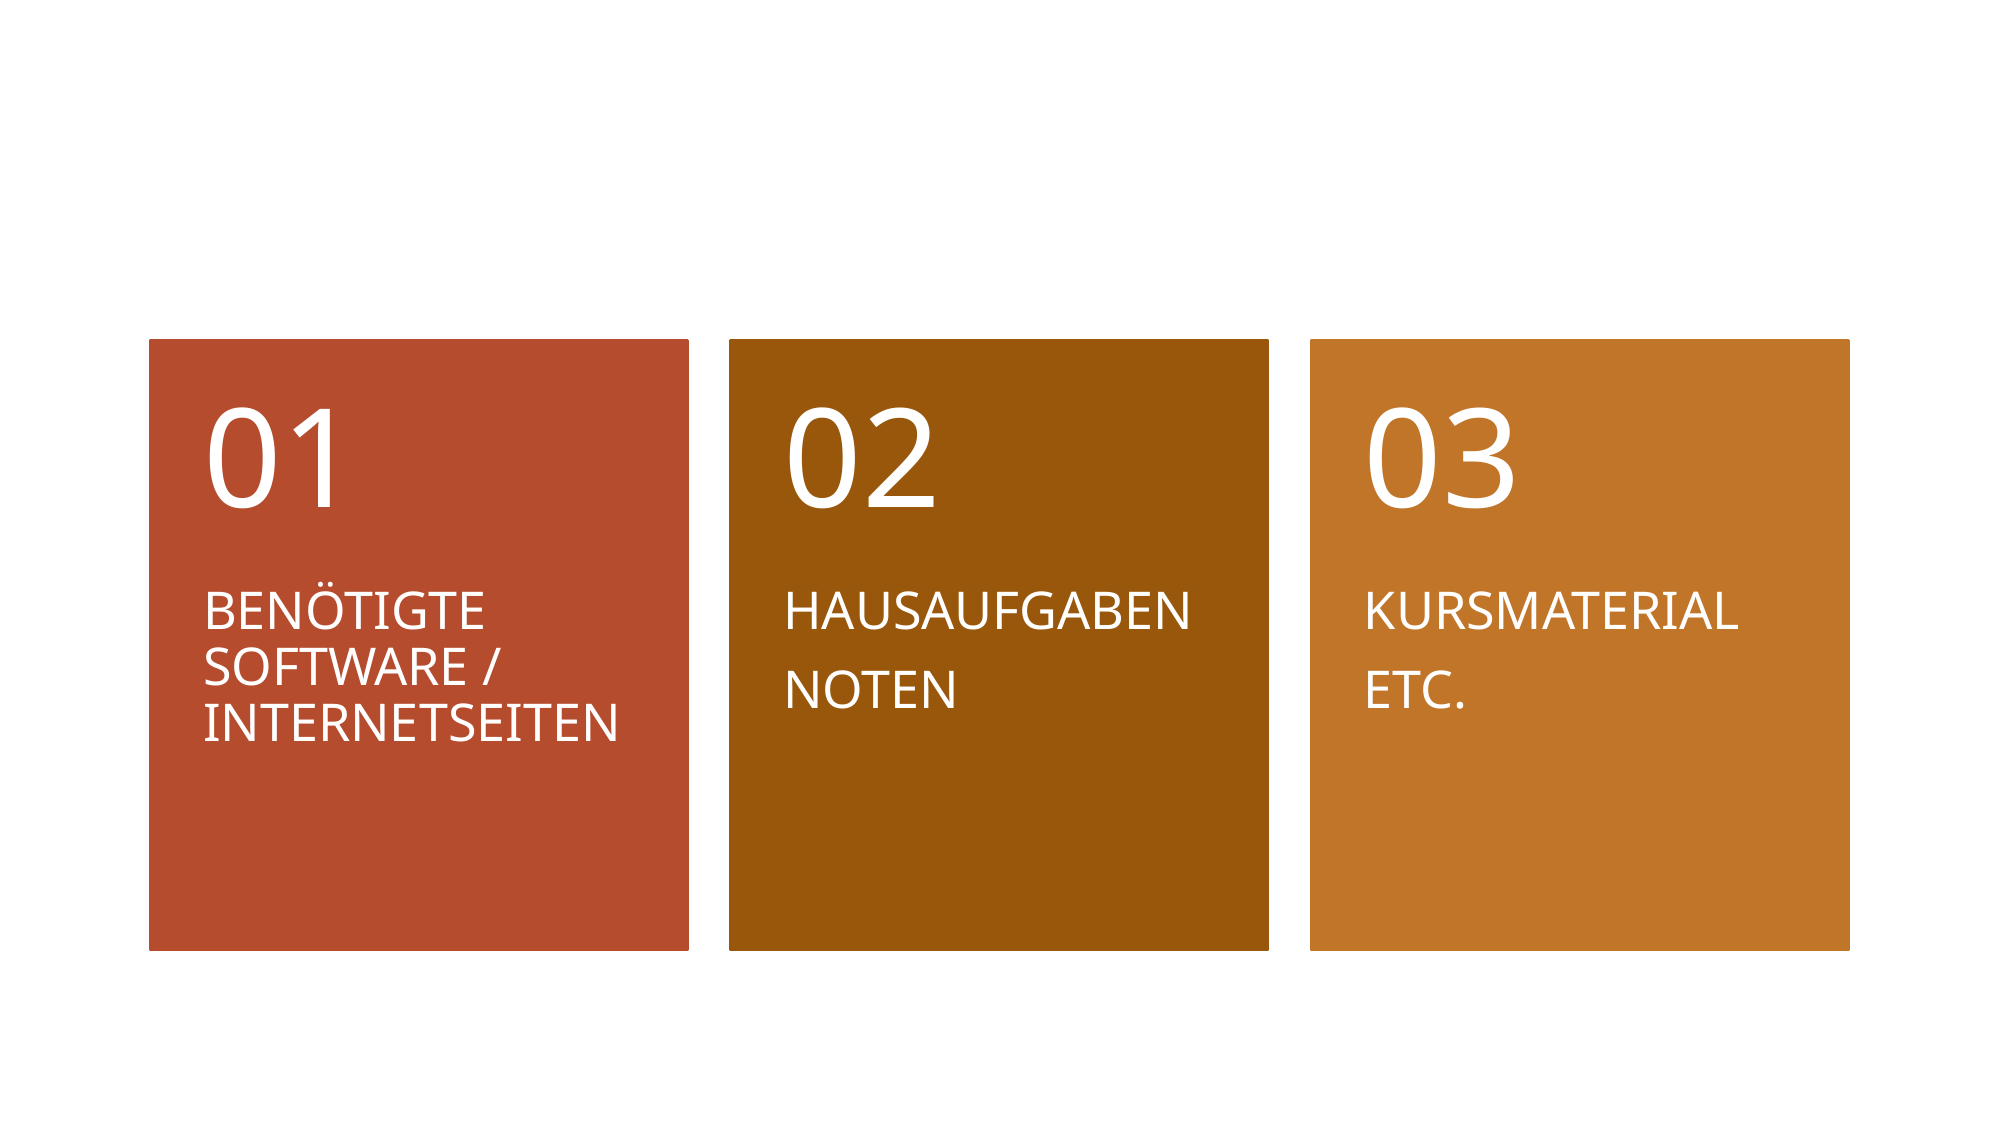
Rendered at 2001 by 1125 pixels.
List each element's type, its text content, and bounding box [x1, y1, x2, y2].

text_box 01 [150, 340, 688, 585]
text_box Kursmaterial Etc. [1310, 585, 1849, 951]
text_box 03 [1310, 340, 1849, 585]
text_box 02 [730, 340, 1268, 585]
text_box Hausaufgaben Noten [730, 585, 1268, 951]
text_box Benötigte Software / INternetseiten [150, 585, 688, 951]
